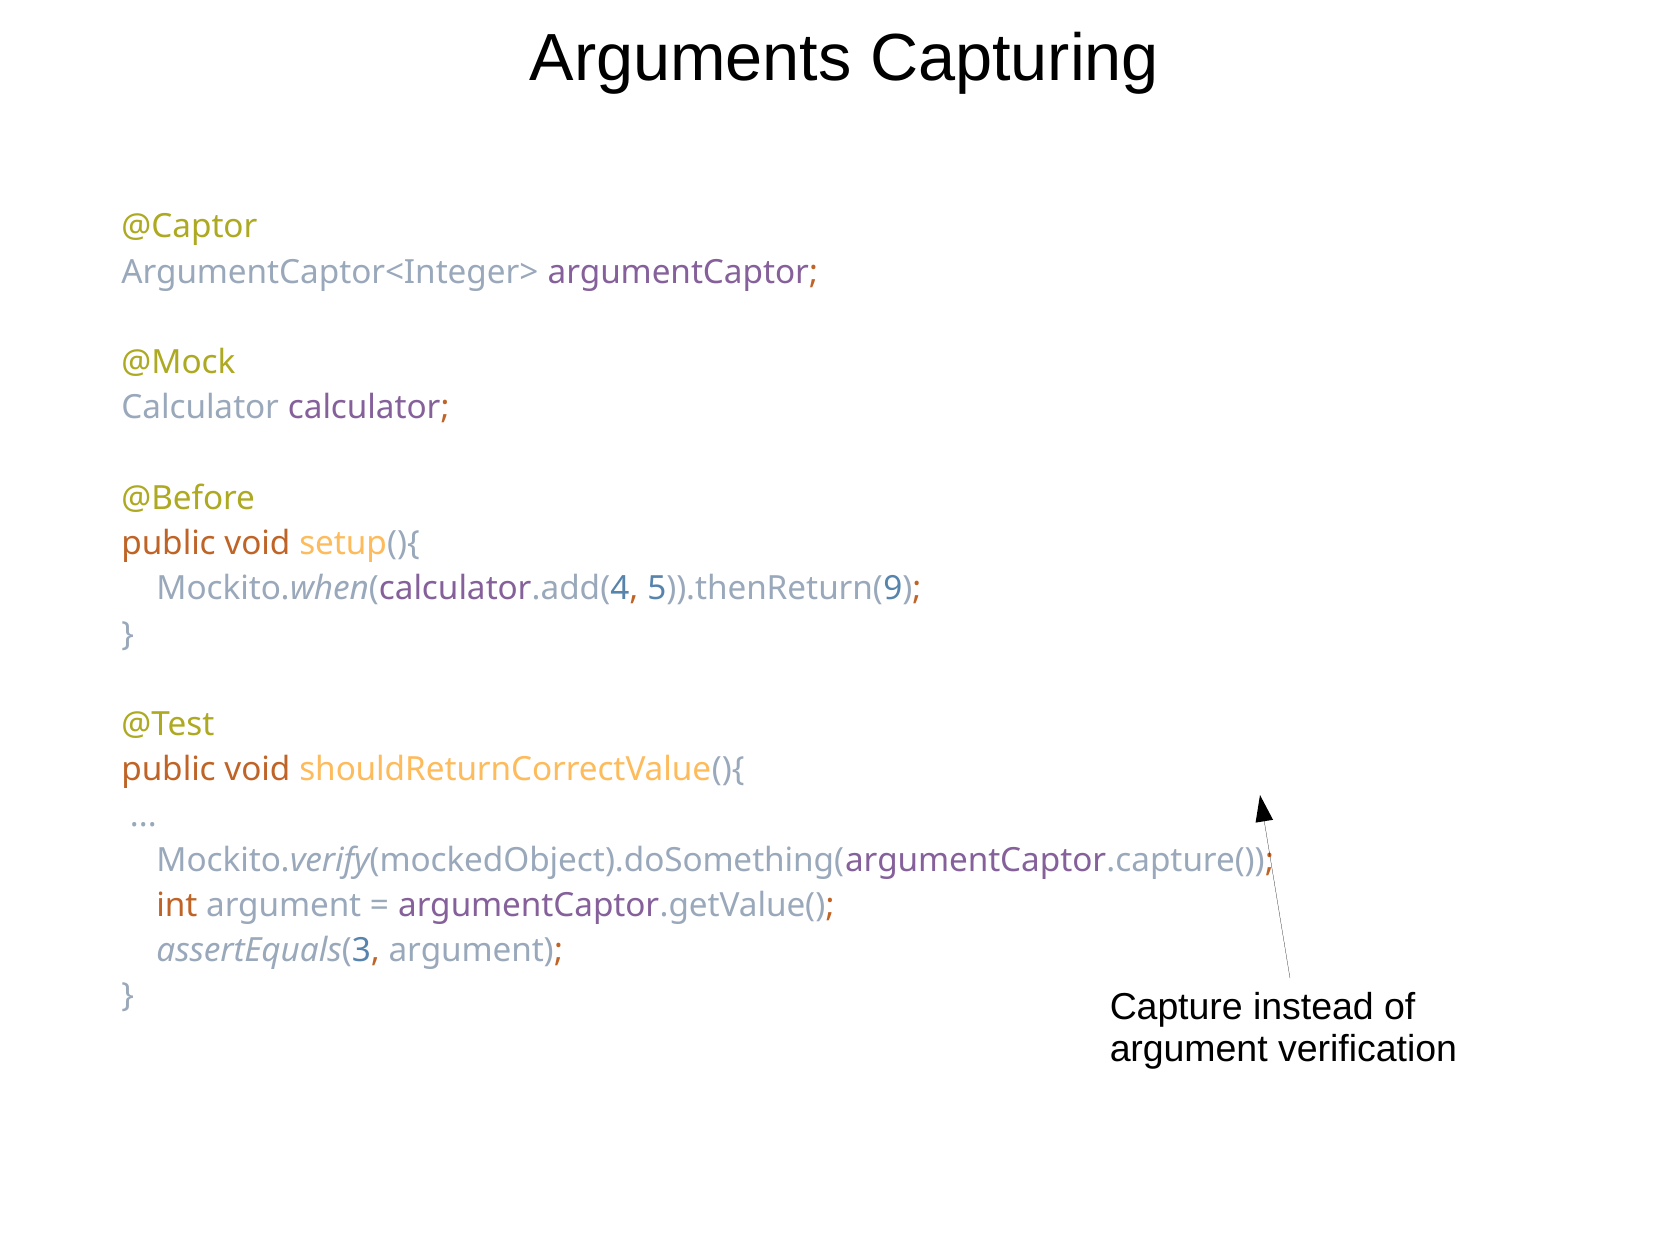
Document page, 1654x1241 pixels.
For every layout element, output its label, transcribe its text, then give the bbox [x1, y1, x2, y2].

text_box @Captor ArgumentCaptor<Integer> argumentCaptor; @Mock Calculator calculator; @Before public void setup(){ Mockito.when(calculator.add(4, 5)).thenReturn(9); } @Test public void shouldReturnCorrectValue(){ ... Mockito.verify(mockedObject).doSomething(argumentCaptor.capture()); int argument = argumentCaptor.getValue(); assertEquals(3, argument); } [106, 195, 1561, 908]
text_box Capture instead of argument verification [1095, 978, 1500, 1077]
title Arguments Capturing [82, 13, 1571, 100]
